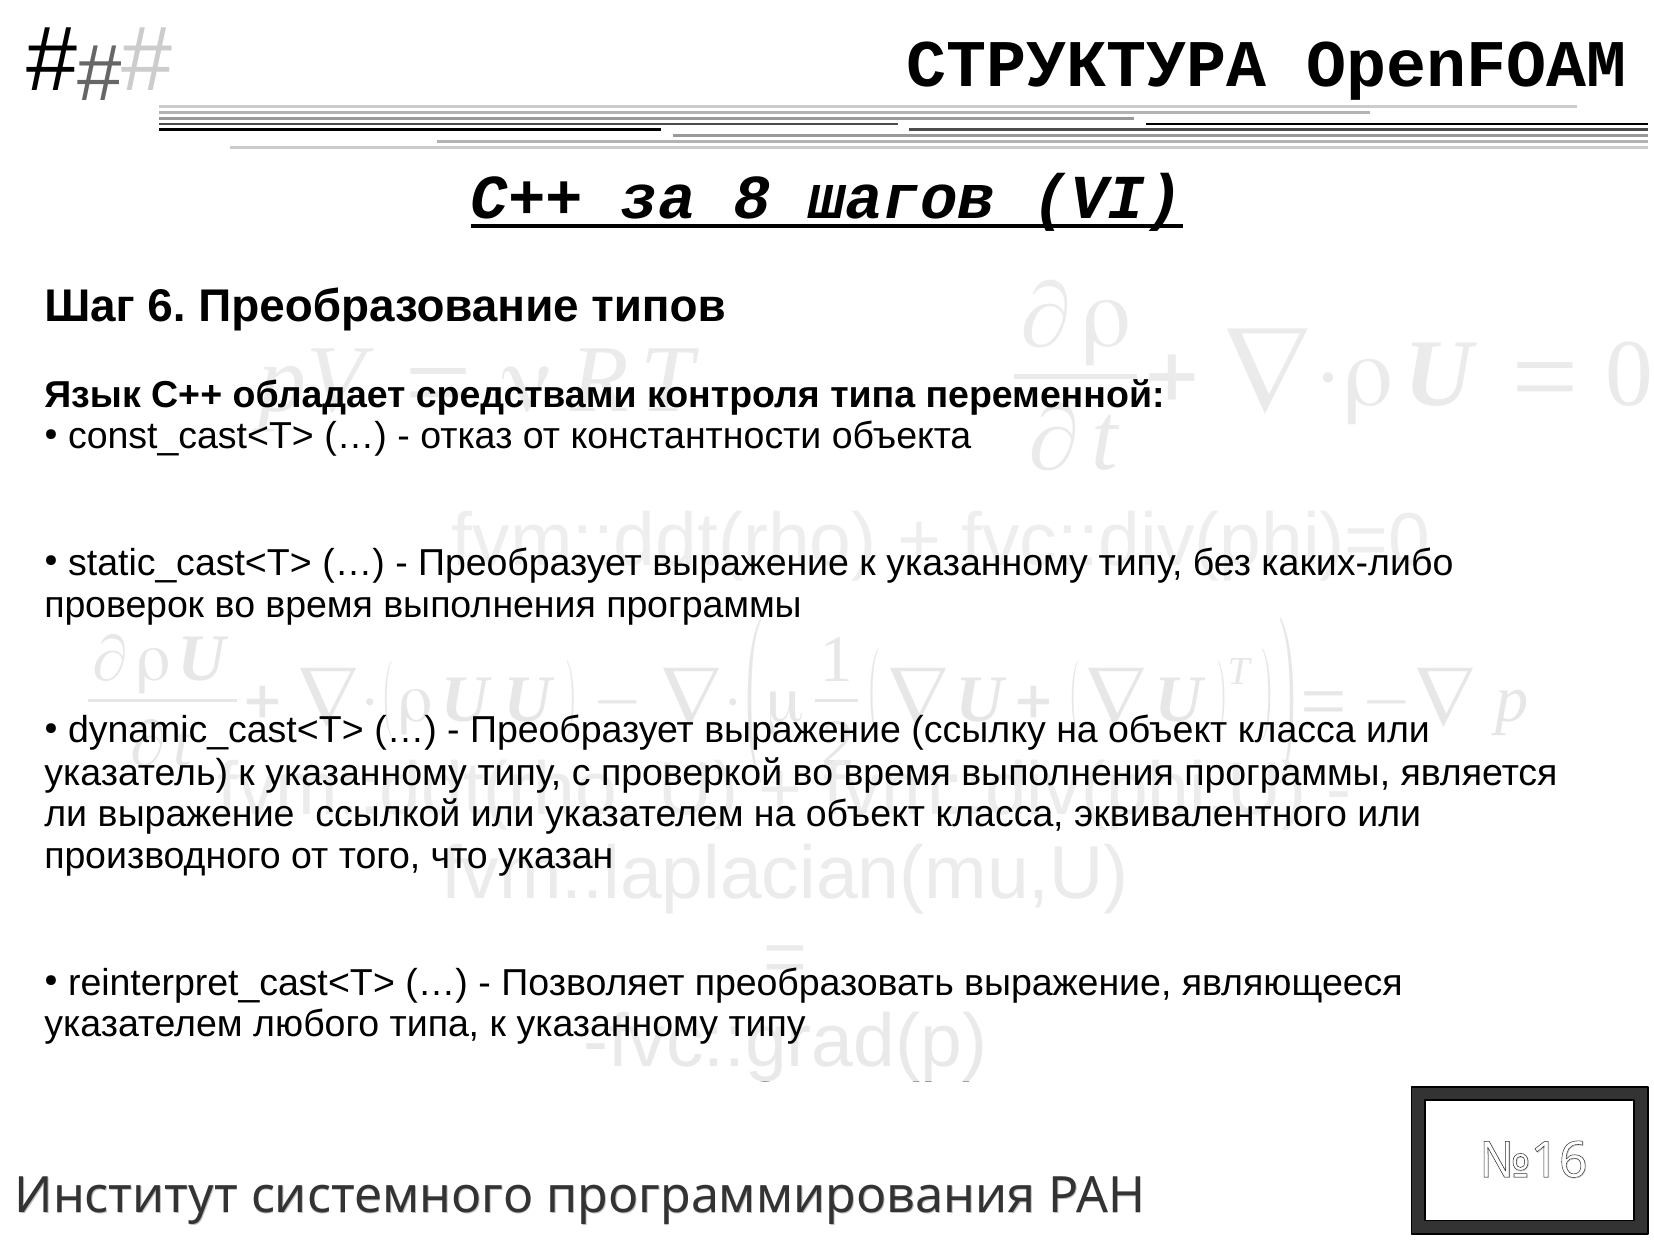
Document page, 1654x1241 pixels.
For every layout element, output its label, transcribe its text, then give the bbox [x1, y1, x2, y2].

text_box Шаг 6. Преобразование типов Язык C++ обладает средствами контроля типа переменной: const_cast<T> (…) - отказ от константности объекта static_cast<T> (…) - Преобразует выражение к указанному типу, без каких-либо проверок во время выполнения программы dynamic_cast<T> (…) - Преобразует выражение (ссылку на объект класса или указатель) к указанному типу, с проверкой во время выполнения программы, является ли выражение ссылкой или указателем на объект класса, эквивалентного или производного от того, что указан reinterpret_cast<T> (…) - Позволяет преобразовать выражение, являющееся указателем любого типа, к указанному типу [29, 272, 1625, 1053]
title C++ за 8 шагов (VI) [0, 147, 1654, 257]
